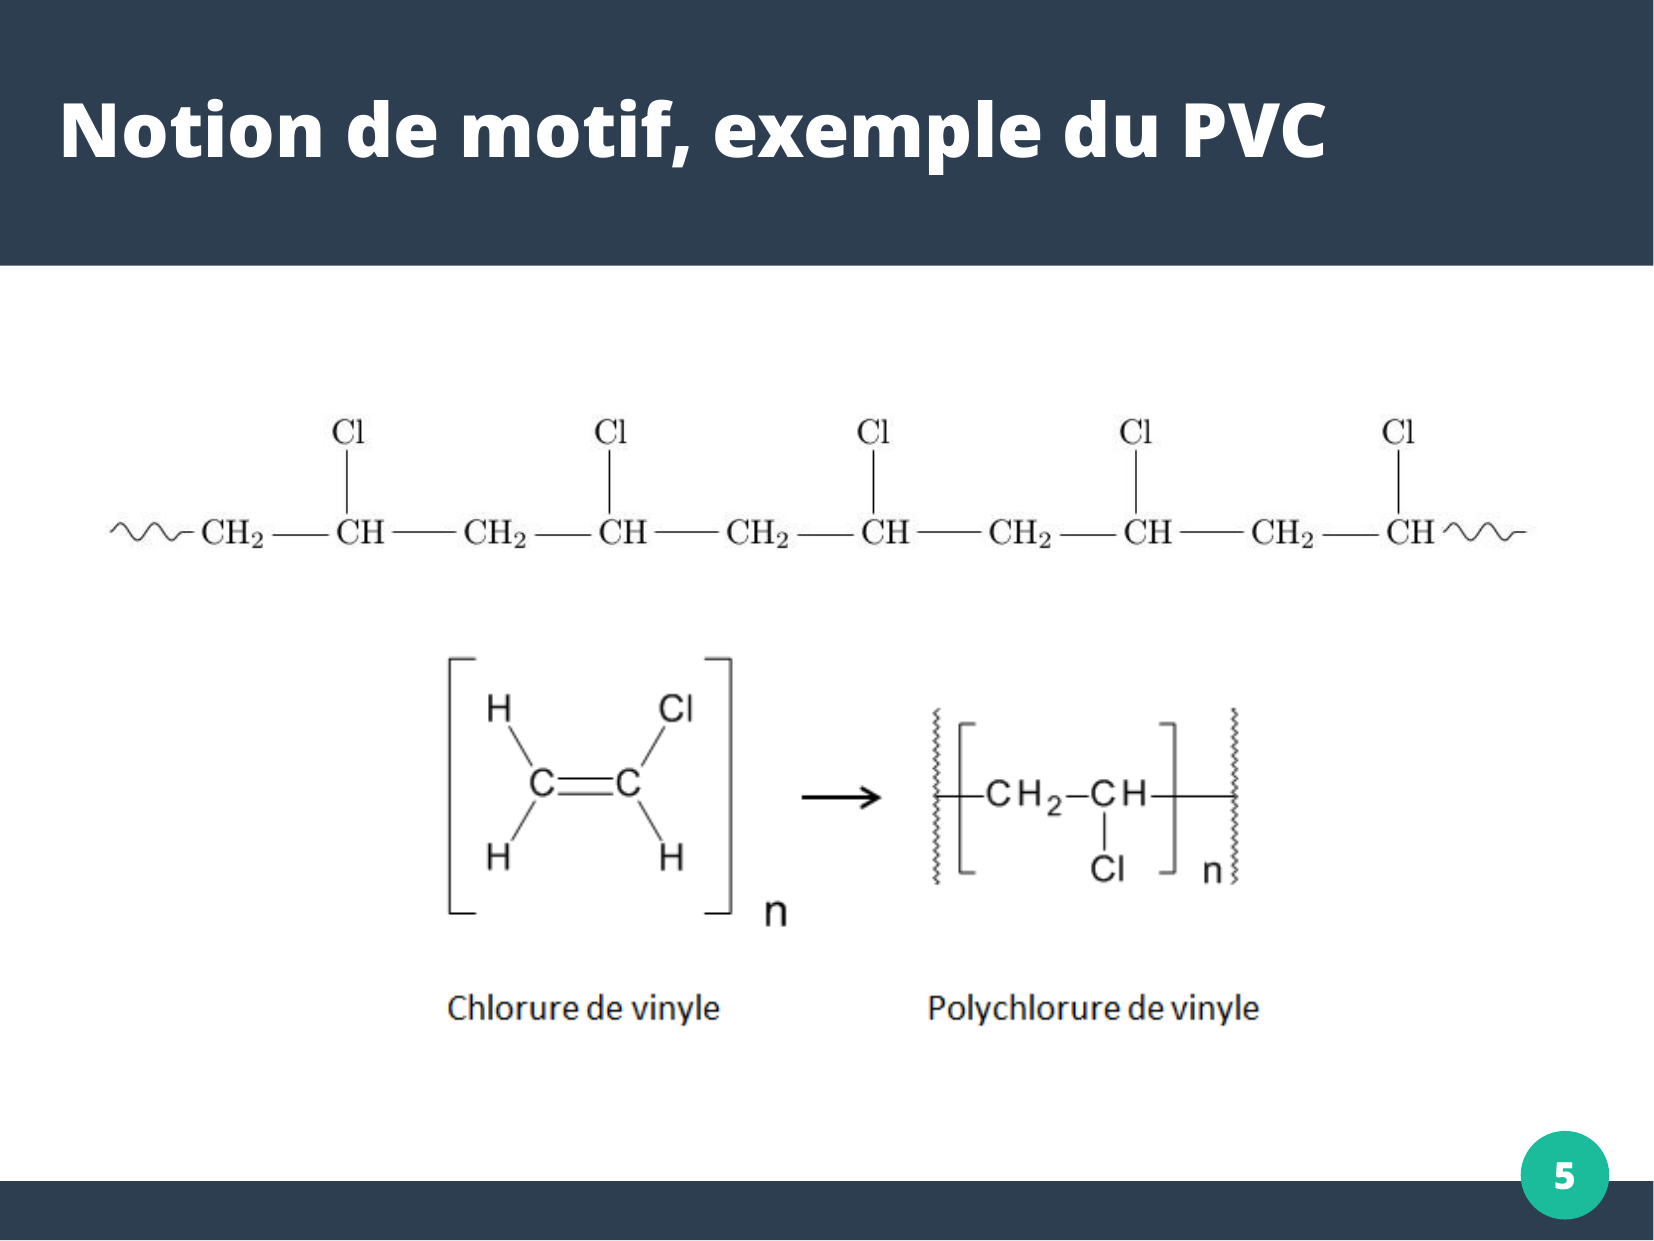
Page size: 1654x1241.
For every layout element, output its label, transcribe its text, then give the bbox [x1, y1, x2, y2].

picture [93, 366, 1571, 612]
picture [368, 637, 1312, 1052]
title Notion de motif, exemple du PVC [59, 49, 1595, 207]
